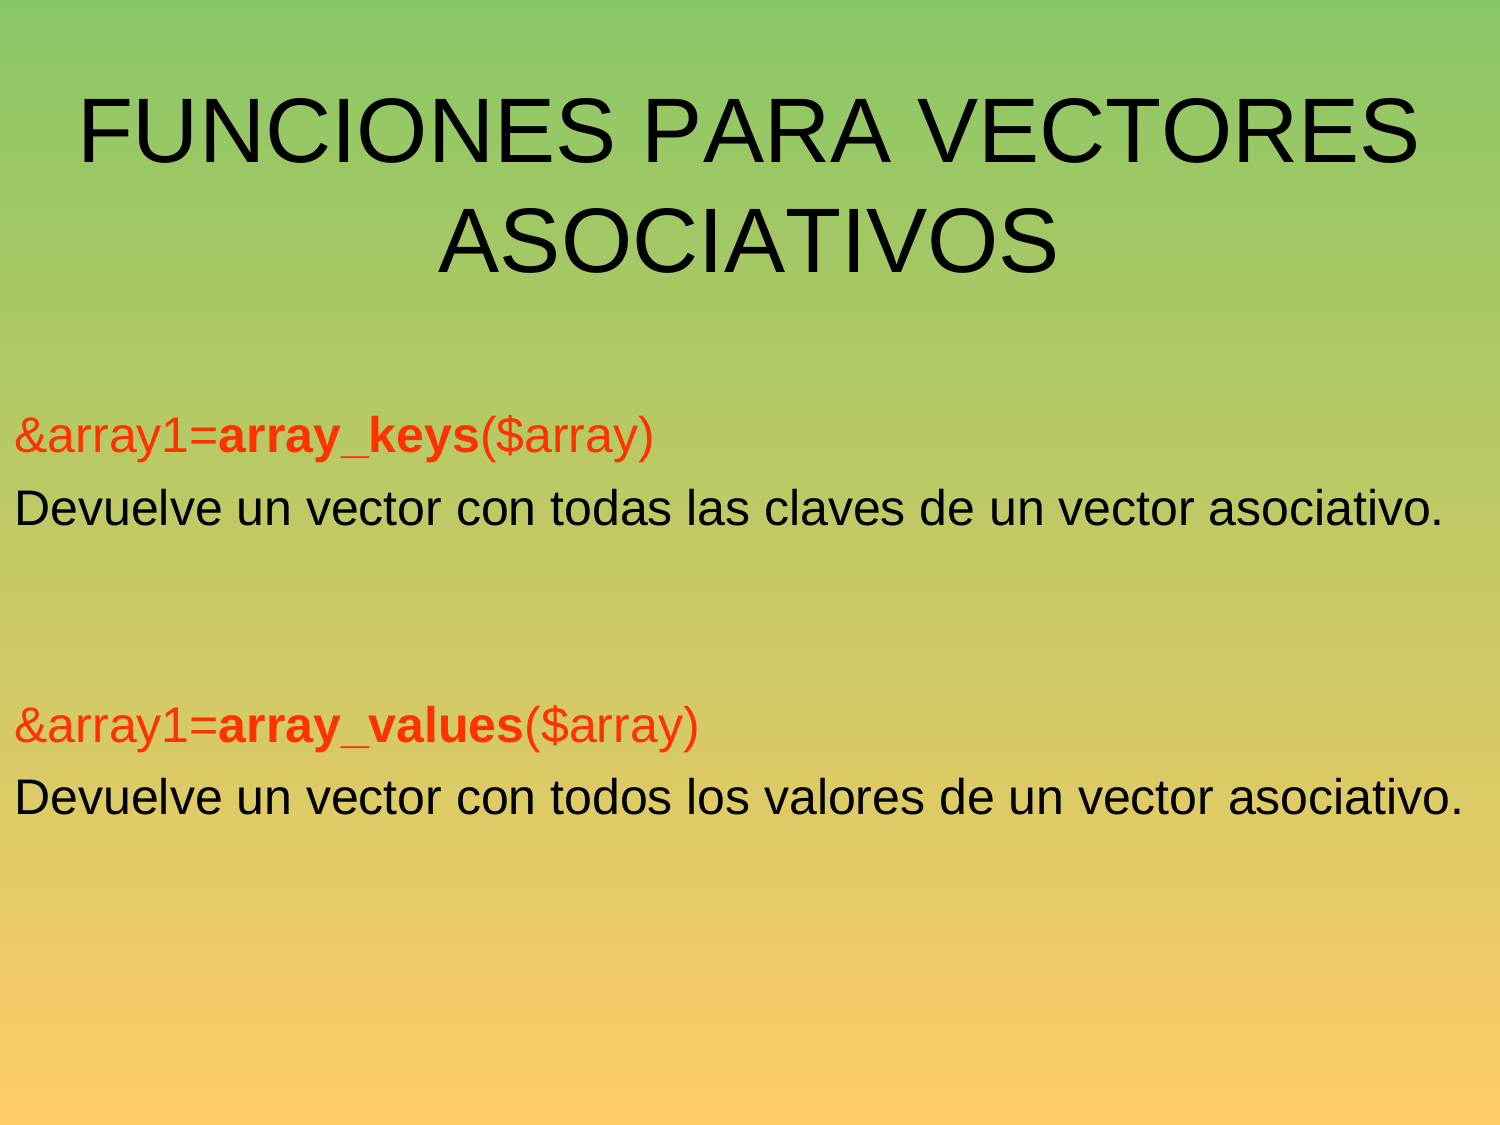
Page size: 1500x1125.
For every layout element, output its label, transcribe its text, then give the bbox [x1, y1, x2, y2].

title FUNCIONES PARA VECTORES ASOCIATIVOS [0, 0, 1500, 249]
list &array1=array_keys($array) Devuelve un vector con todas las claves de un vector asociativo. &array1=array_values($array) Devuelve un vector con todos los valores de un vector asociativo. [0, 249, 1500, 1125]
